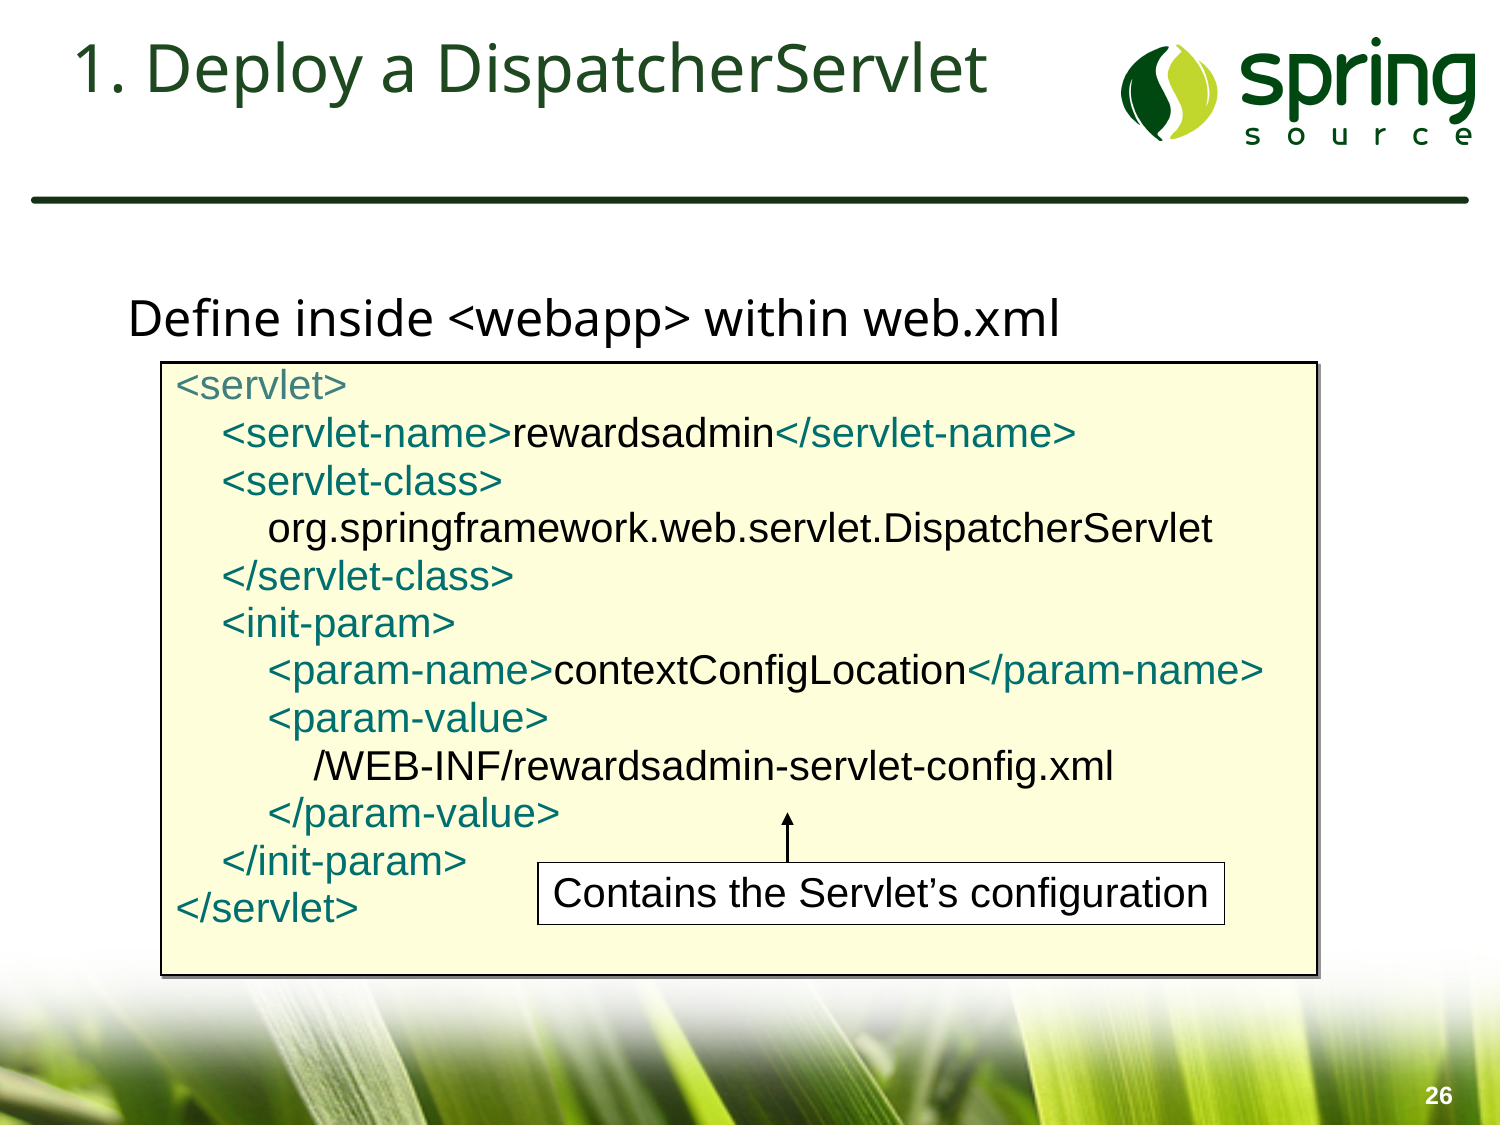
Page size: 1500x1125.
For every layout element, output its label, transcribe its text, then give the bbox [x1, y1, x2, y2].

picture [0, 944, 1500, 1125]
list Define inside <webapp> within web.xml [112, 275, 1388, 951]
picture [1121, 37, 1475, 145]
text_box <servlet> <servlet-name>rewardsadmin</servlet-name> <servlet-class> org.springframework.web.servlet.DispatcherServlet </servlet-class> <init-param> <param-name>contextConfigLocation</param-name> <param-value> /WEB-INF/rewardsadmin-servlet-config.xml </param-value> </init-param> </servlet> [160, 362, 1317, 976]
text_box Contains the Servlet’s configuration [537, 862, 1225, 925]
title 1. Deploy a DispatcherServlet [56, 13, 1089, 191]
